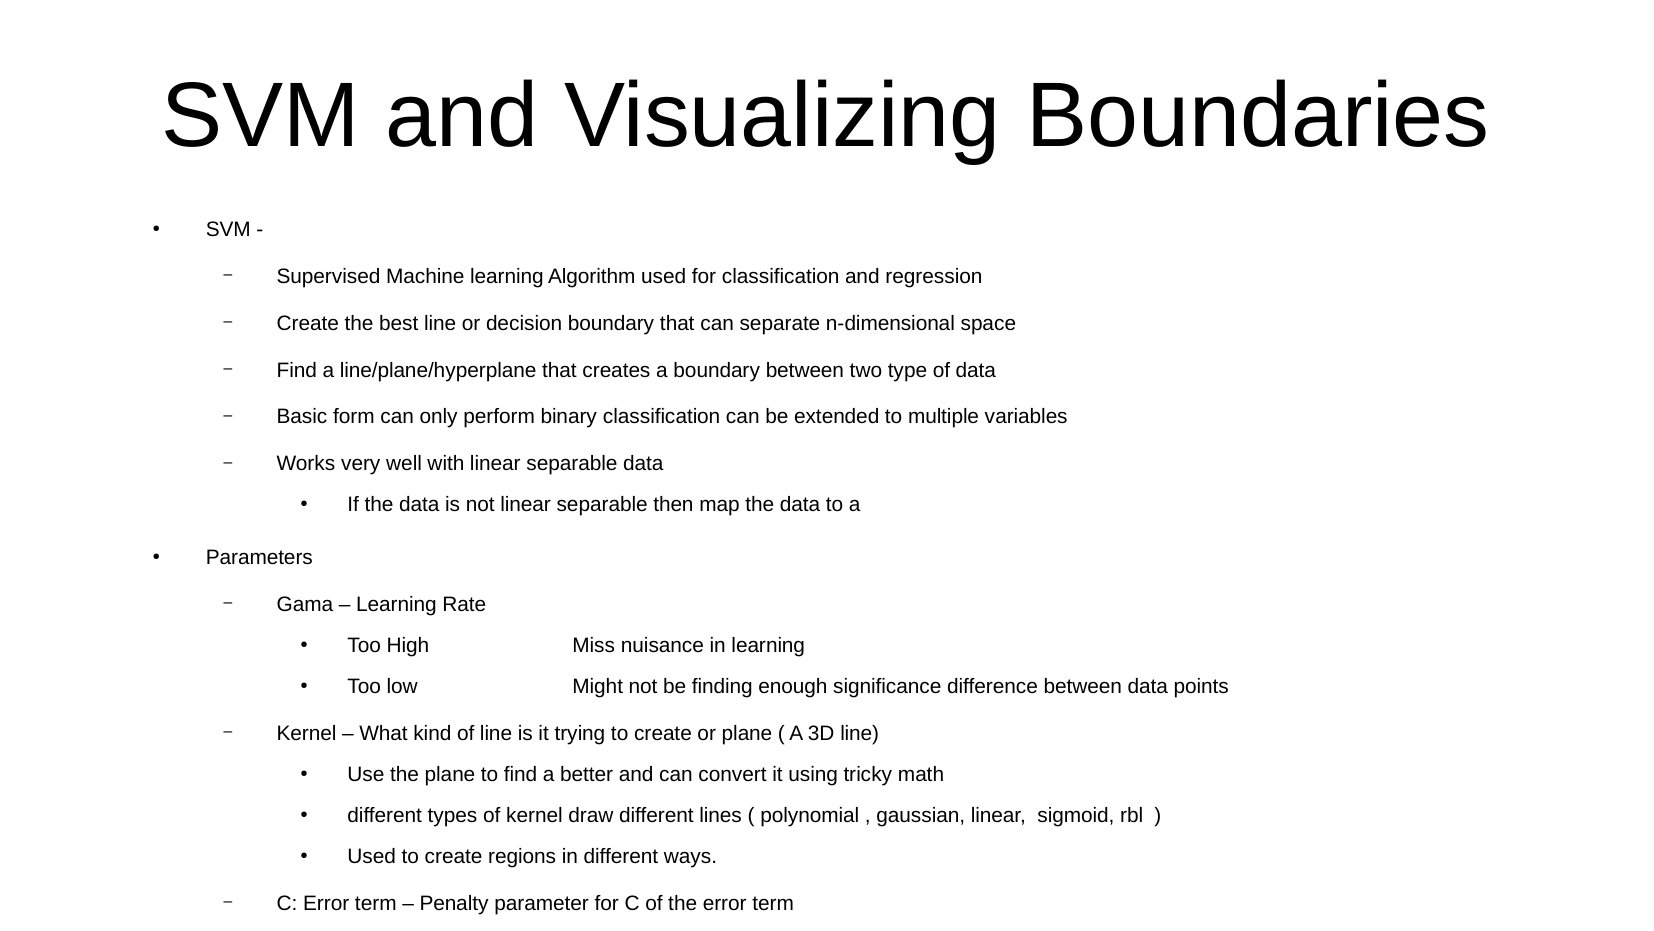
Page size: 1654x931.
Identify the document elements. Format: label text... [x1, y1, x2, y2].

list SVM - Supervised Machine learning Algorithm used for classification and regression Create the best line or decision boundary that can separate n-dimensional space Find a line/plane/hyperplane that creates a boundary between two type of data Basic form can only perform binary classification can be extended to multiple variables Works very well with linear separable data If the data is not linear separable then map the data to a Parameters Gama – Learning Rate Too High Miss nuisance in learning Too low Might not be finding enough significance difference between data points Kernel – What kind of line is it trying to create or plane ( A 3D line) Use the plane to find a better and can convert it using tricky math different types of kernel draw different lines ( polynomial , gaussian, linear, sigmoid, rbl ) Used to create regions in different ways. C: Error term – Penalty parameter for C of the error term [135, 217, 1654, 916]
title SVM and Visualizing Boundaries [82, 37, 1571, 193]
